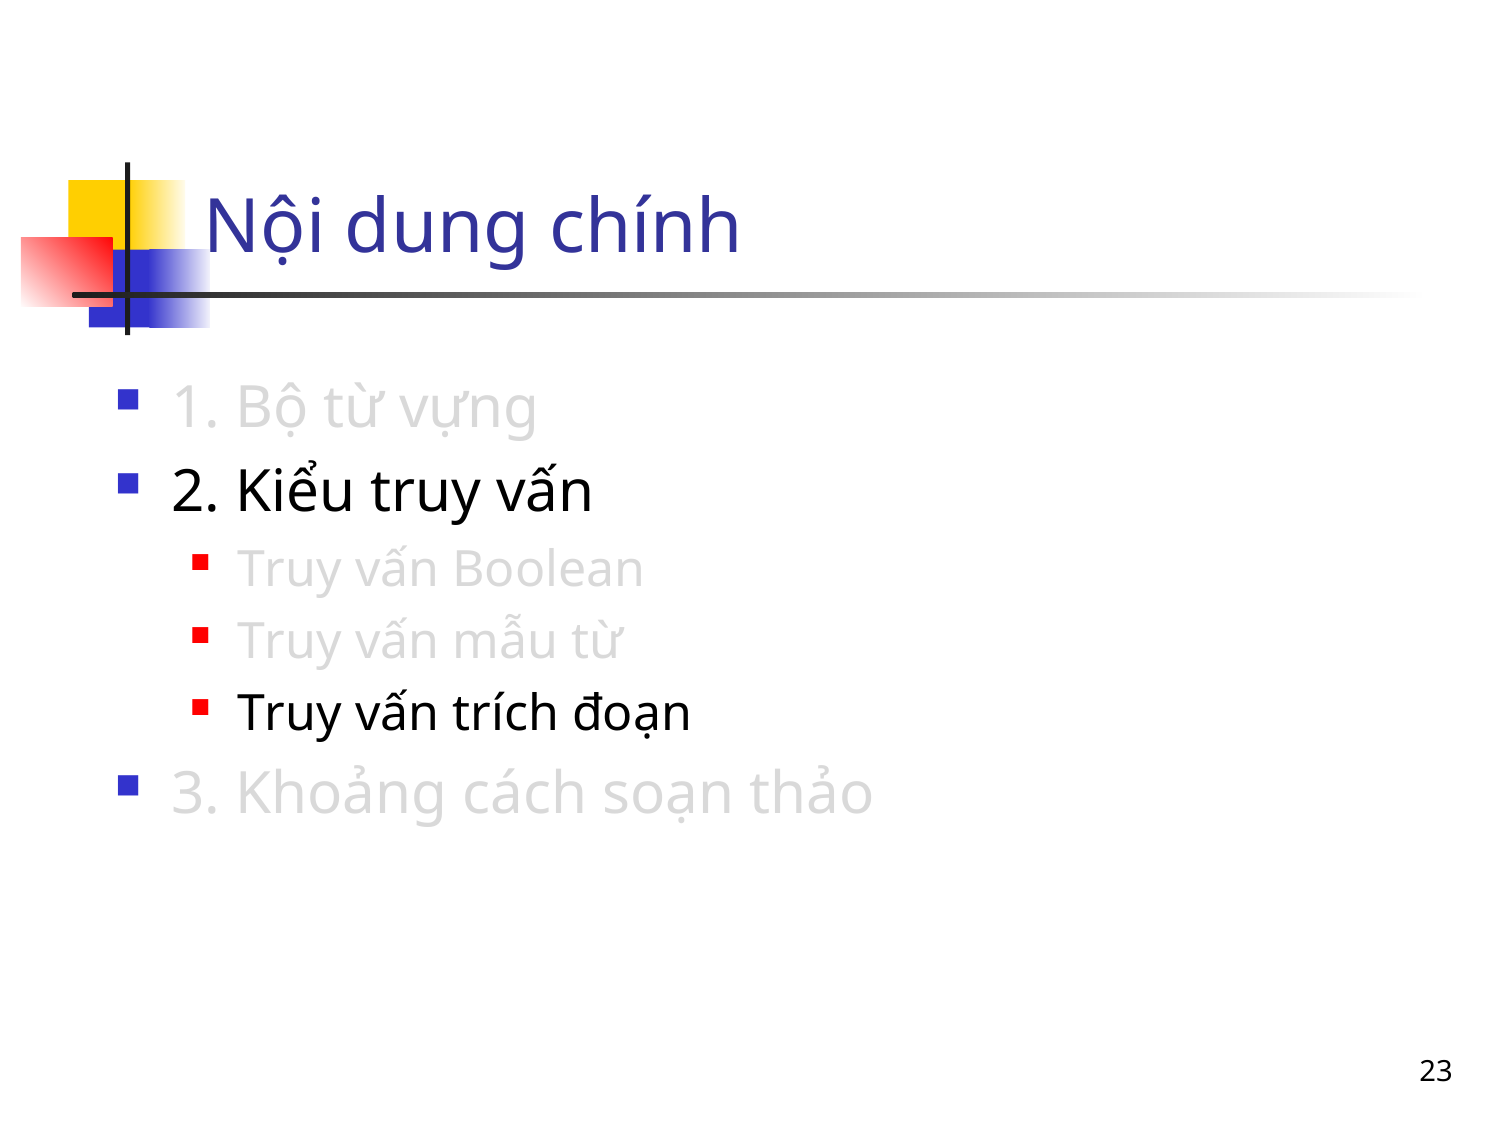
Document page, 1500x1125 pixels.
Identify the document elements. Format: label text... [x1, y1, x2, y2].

title Nội dung chính [188, 35, 1468, 276]
text_box <number> [1155, 1024, 1468, 1100]
list 1. Bộ từ vựng 2. Kiểu truy vấn Truy vấn Boolean Truy vấn mẫu từ Truy vấn trích đoạn 3. Khoảng cách soạn thảo [100, 361, 1469, 1007]
